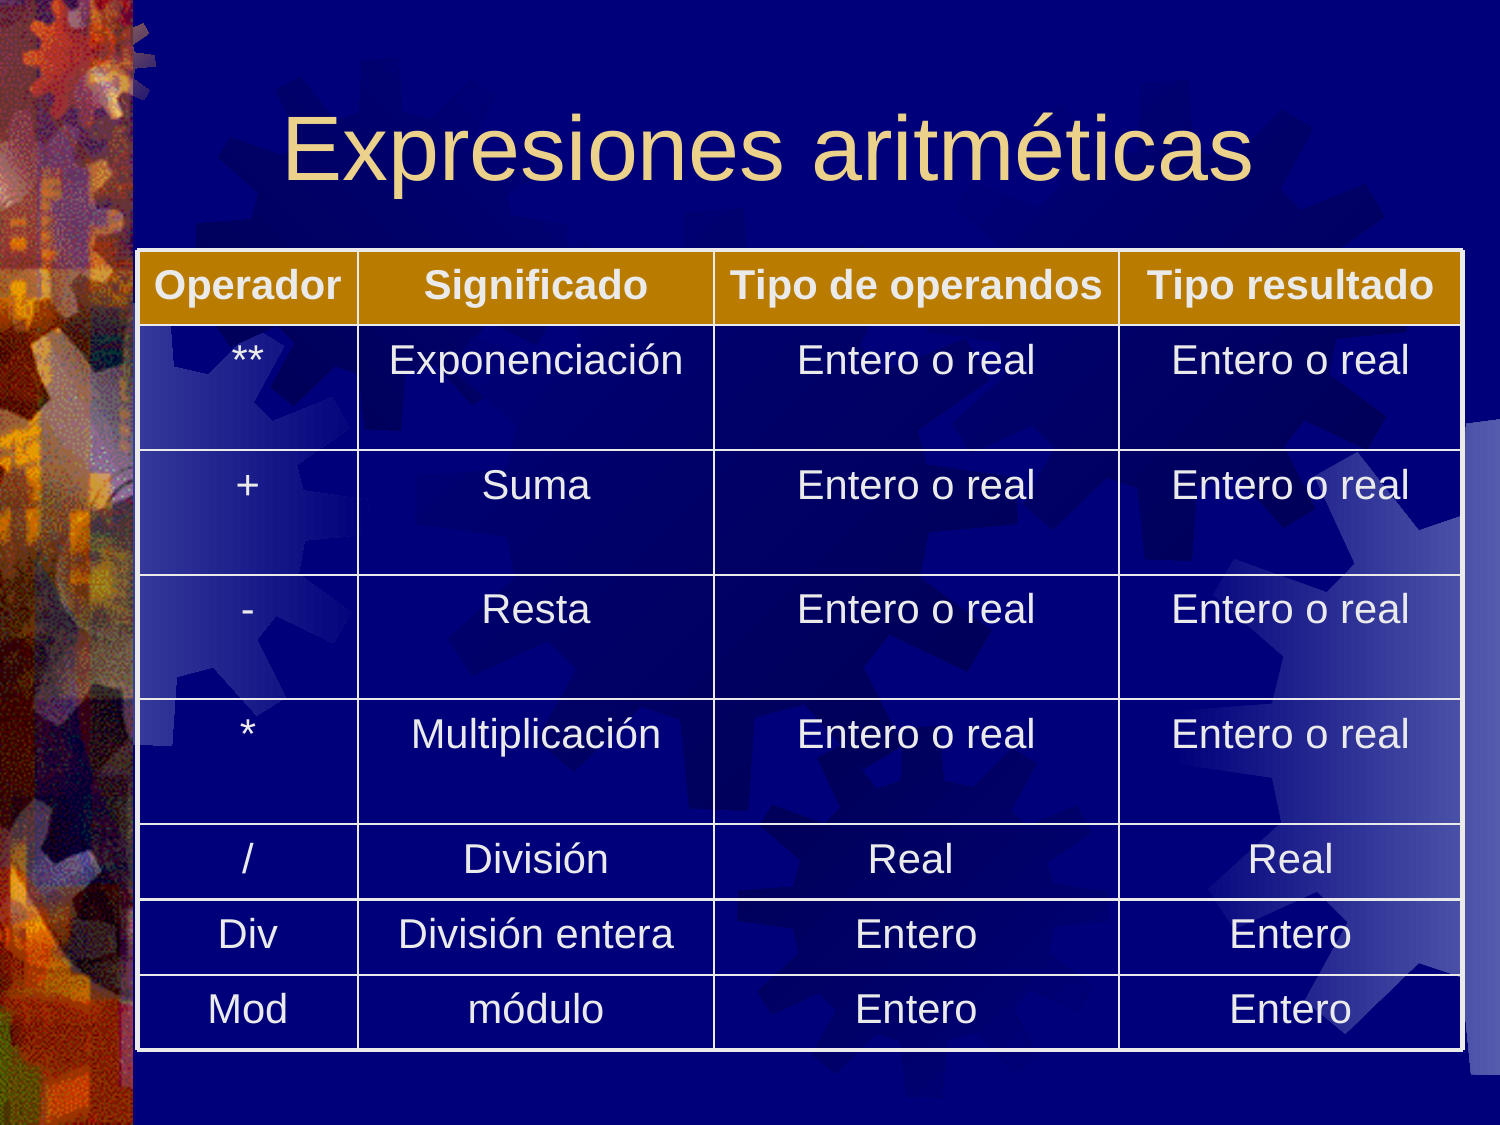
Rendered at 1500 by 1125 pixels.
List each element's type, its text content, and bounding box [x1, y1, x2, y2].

text_box Tipo de operandos [715, 252, 1118, 324]
text_box ** [140, 326, 357, 449]
text_box + [140, 451, 357, 574]
text_box Multiplicación [359, 700, 713, 823]
text_box Entero o real [1120, 326, 1460, 449]
text_box Exponenciación [359, 326, 713, 449]
text_box / [140, 825, 357, 898]
title Expresiones aritméticas [187, 62, 1350, 225]
text_box Tipo resultado [1120, 252, 1460, 324]
text_box Entero [1120, 901, 1460, 974]
text_box Div [140, 901, 357, 974]
text_box División [359, 825, 713, 898]
text_box Significado [359, 252, 713, 324]
picture [0, 0, 133, 1125]
text_box Resta [359, 576, 713, 698]
text_box Entero o real [715, 326, 1118, 449]
text_box Entero o real [715, 700, 1118, 823]
text_box módulo [359, 976, 713, 1048]
text_box Real [1120, 825, 1460, 898]
text_box Entero o real [1120, 700, 1460, 823]
text_box Operador [140, 252, 357, 324]
text_box Real [715, 825, 1118, 898]
text_box * [140, 700, 357, 823]
text_box Entero [1120, 976, 1460, 1048]
text_box Entero [715, 901, 1118, 974]
text_box Entero o real [715, 576, 1118, 698]
text_box Mod [140, 976, 357, 1048]
text_box Entero o real [1120, 451, 1460, 574]
text_box Entero o real [1120, 576, 1460, 698]
text_box - [140, 576, 357, 698]
text_box Entero [715, 976, 1118, 1048]
text_box División entera [359, 901, 713, 974]
text_box Entero o real [715, 451, 1118, 574]
text_box Suma [359, 451, 713, 574]
